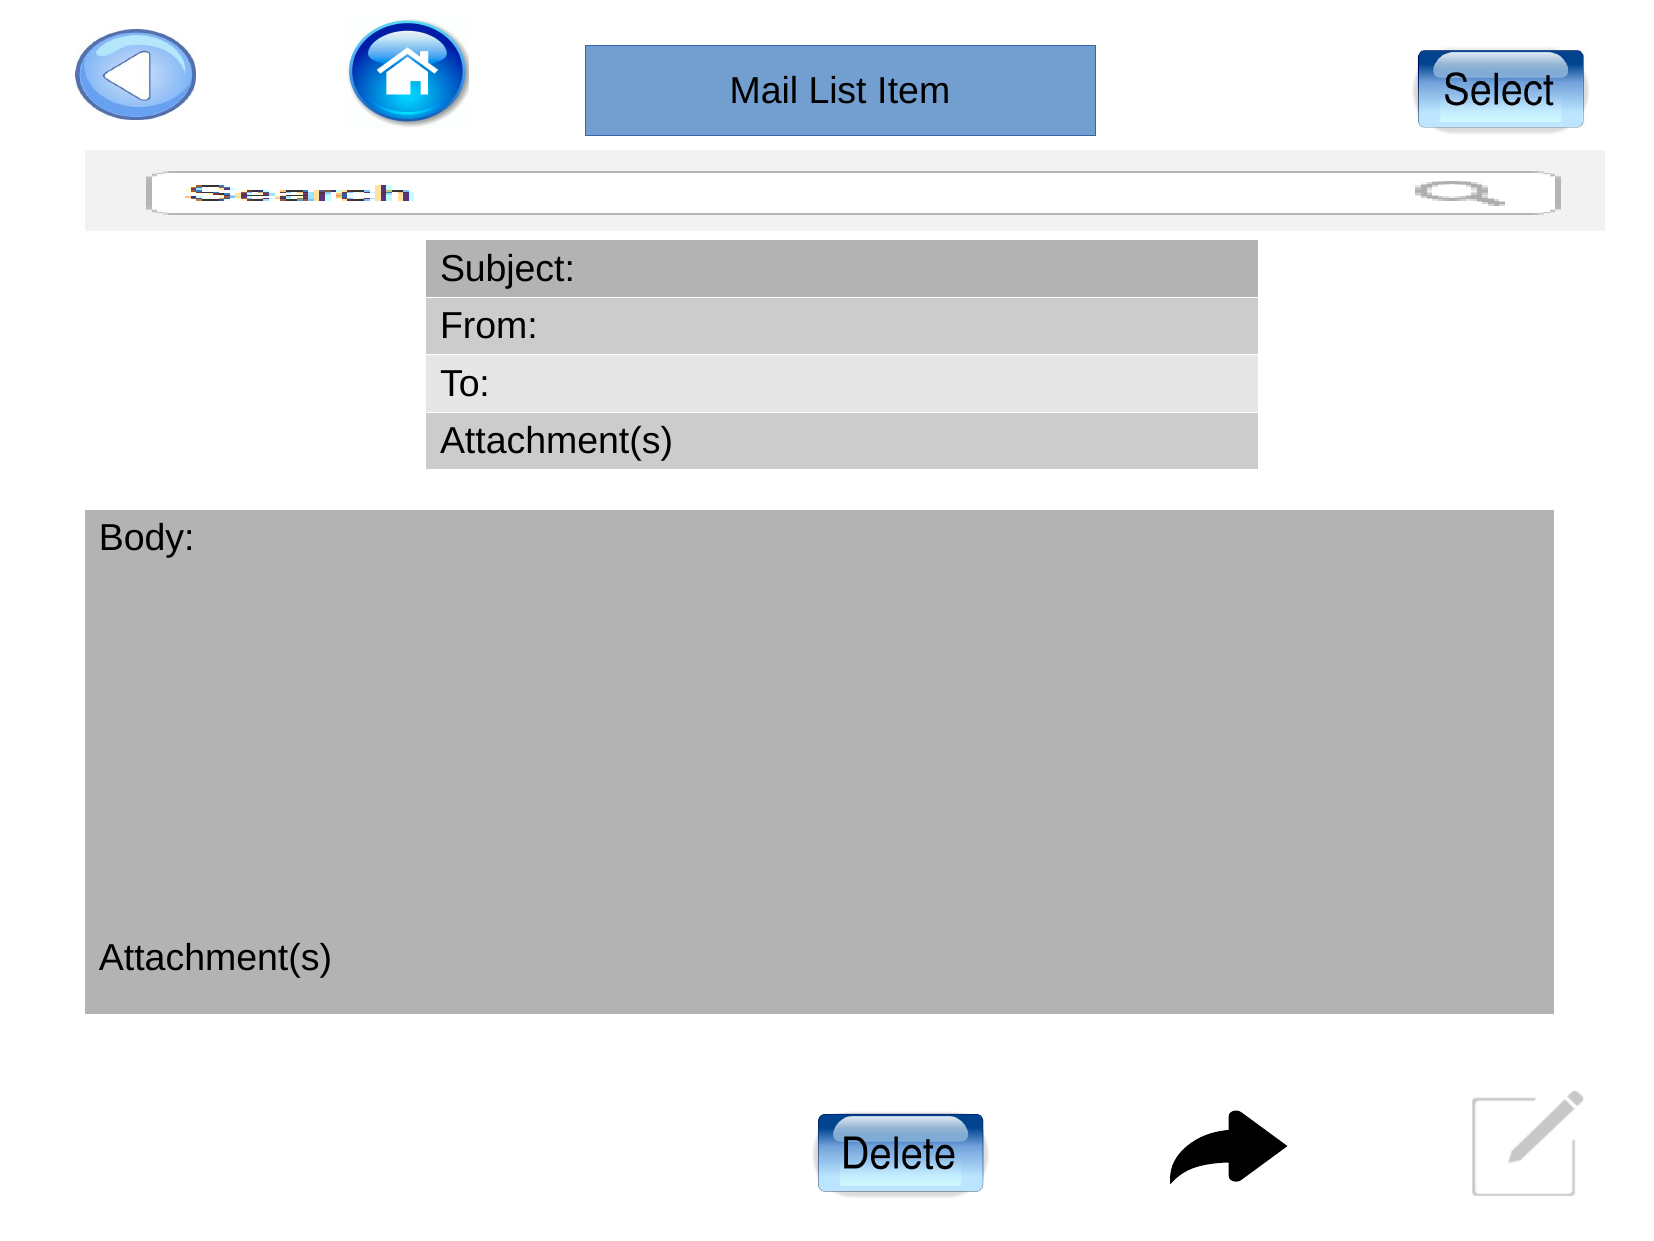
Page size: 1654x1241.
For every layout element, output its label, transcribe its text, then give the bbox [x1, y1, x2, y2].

picture [85, 150, 1606, 232]
picture [1170, 1094, 1288, 1201]
table_cell Attachment(s) [426, 413, 1258, 469]
table_cell From: [426, 298, 1258, 354]
picture [1410, 45, 1591, 136]
table_header Body: Attachment(s) [85, 510, 1554, 1014]
picture [345, 14, 469, 128]
table_header Subject: [426, 240, 1258, 297]
text_box Mail List Item [585, 45, 1096, 136]
picture [1425, 1080, 1636, 1201]
picture [810, 1109, 991, 1201]
picture [75, 29, 196, 121]
table_cell To: [426, 355, 1258, 412]
